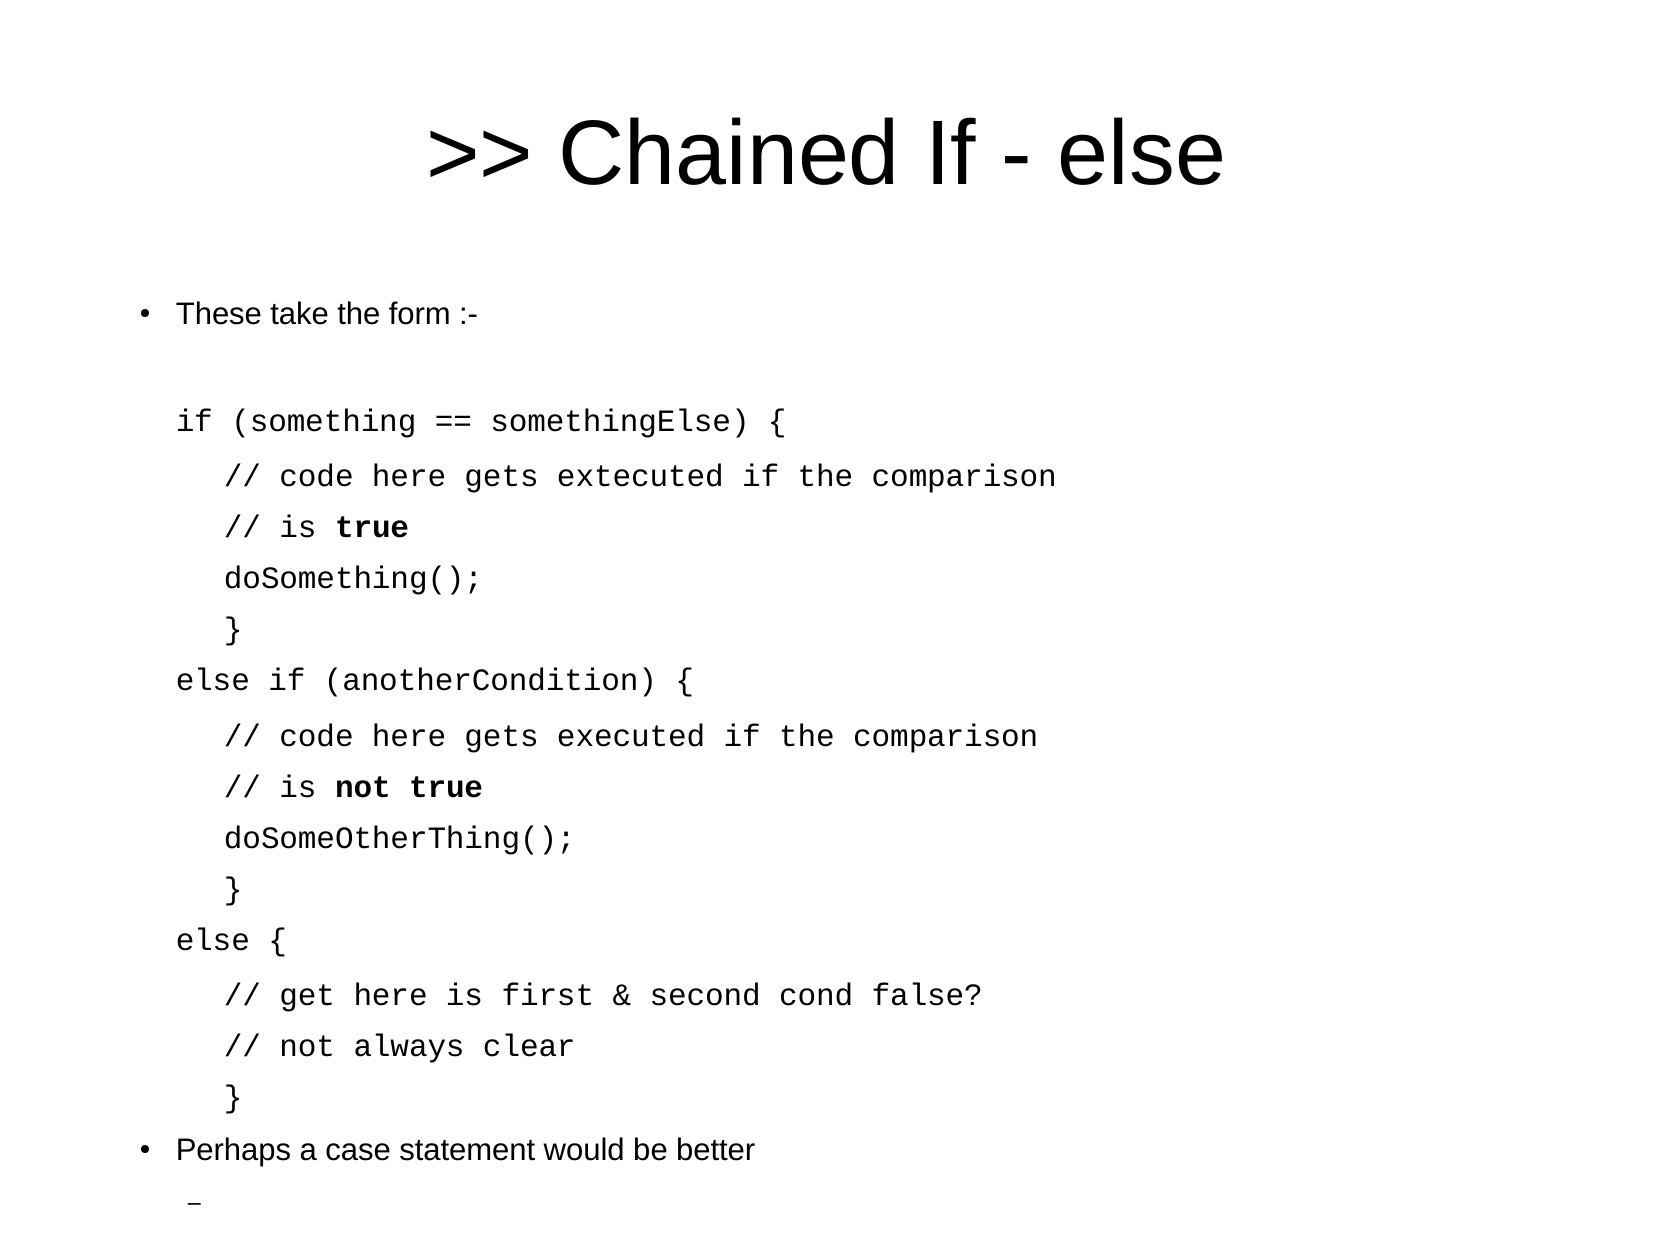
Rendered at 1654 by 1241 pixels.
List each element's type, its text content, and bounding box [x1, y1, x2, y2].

list These take the form :- if (something == somethingElse) { // code here gets extecuted if the comparison // is true doSomething(); } else if (anotherCondition) { // code here gets executed if the comparison // is not true doSomeOtherThing(); } else { // get here is first & second cond false? // not always clear } Perhaps a case statement would be better [127, 296, 1583, 1170]
title >> Chained If - else [82, 49, 1571, 257]
